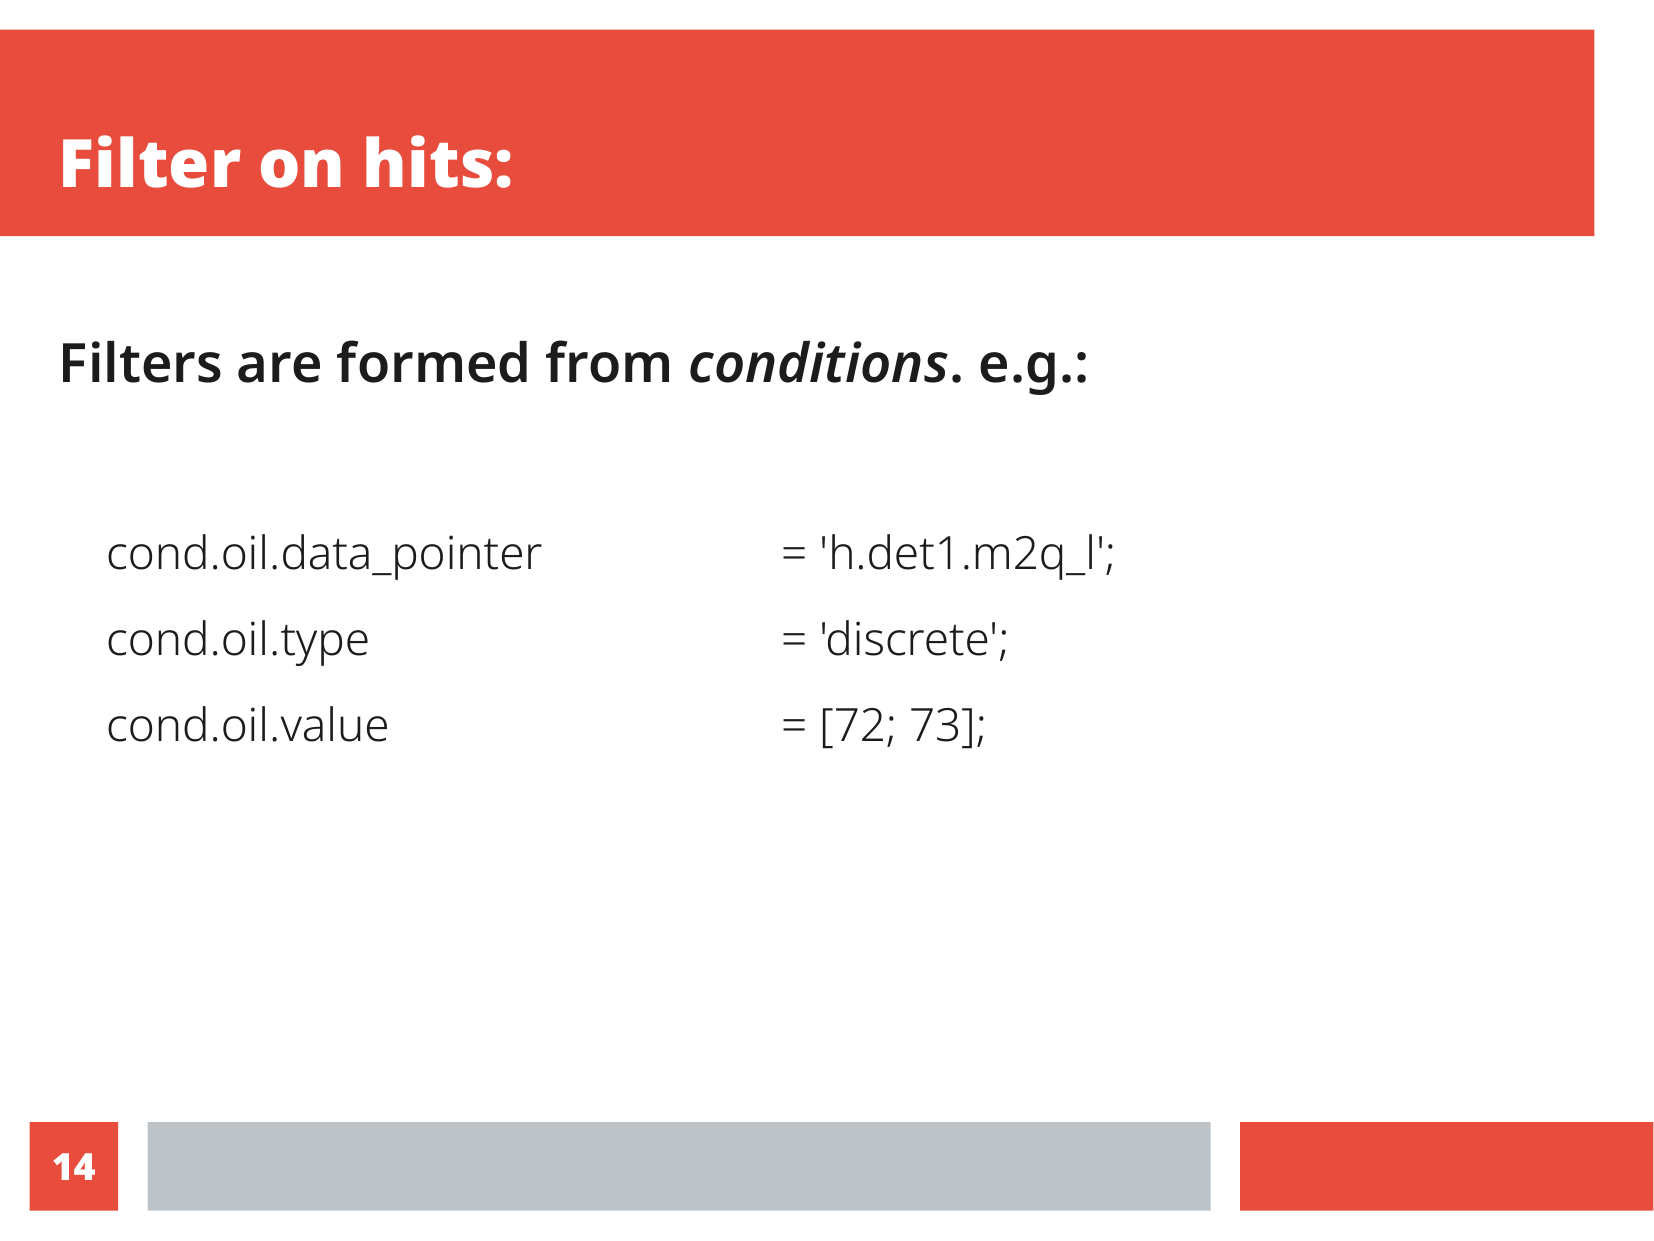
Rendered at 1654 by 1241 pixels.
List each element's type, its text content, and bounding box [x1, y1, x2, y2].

title Filter on hits: [59, 59, 1595, 207]
list Filters are formed from conditions. e.g.: cond.oil.data_pointer = 'h.det1.m2q_l'; cond.oil.type = 'discrete'; cond.oil.value = [72; 73]; [59, 324, 1565, 1093]
